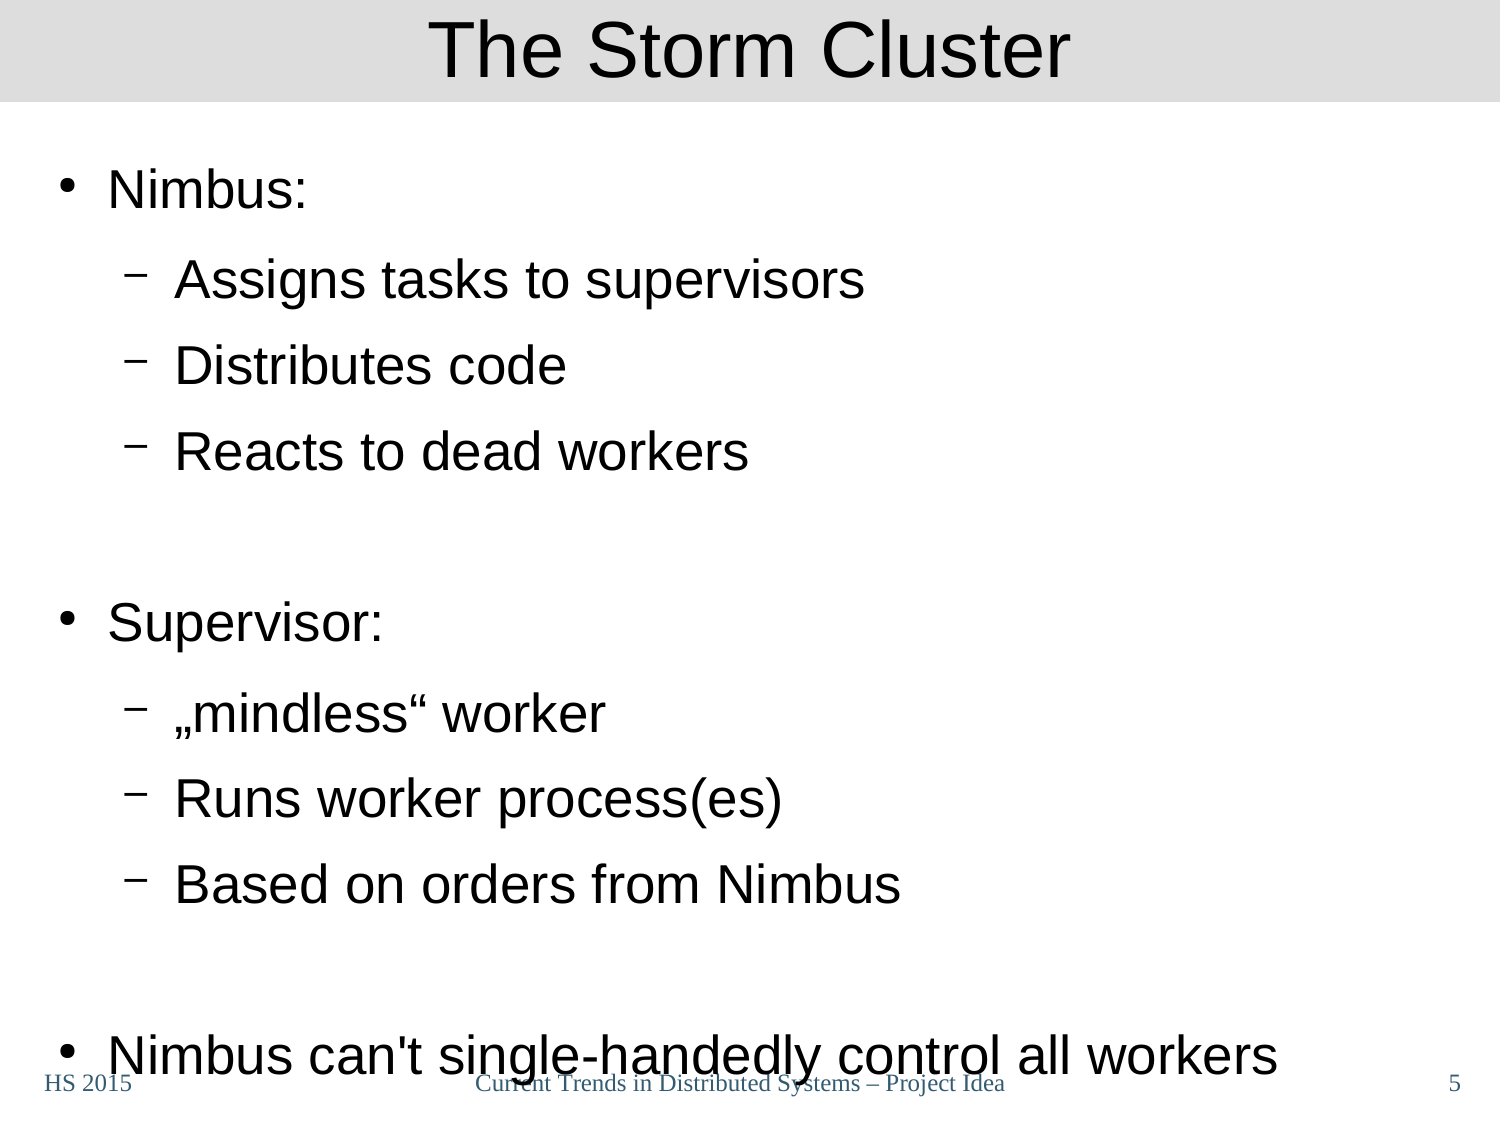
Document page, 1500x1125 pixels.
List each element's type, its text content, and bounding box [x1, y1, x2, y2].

title The Storm Cluster [0, 0, 1500, 102]
text_box <number> [1375, 1060, 1477, 1097]
list Nimbus: Assigns tasks to supervisors Distributes code Reacts to dead workers Supervisor: „mindless“ worker Runs worker process(es) Based on orders from Nimbus Nimbus can't single-handedly control all workers Helpers: the ZooKeepers [26, 145, 1477, 1060]
text_box HS 2015 [29, 1060, 195, 1097]
text_box Current Trends in Distributed Systems – Project Idea [300, 1060, 1201, 1107]
